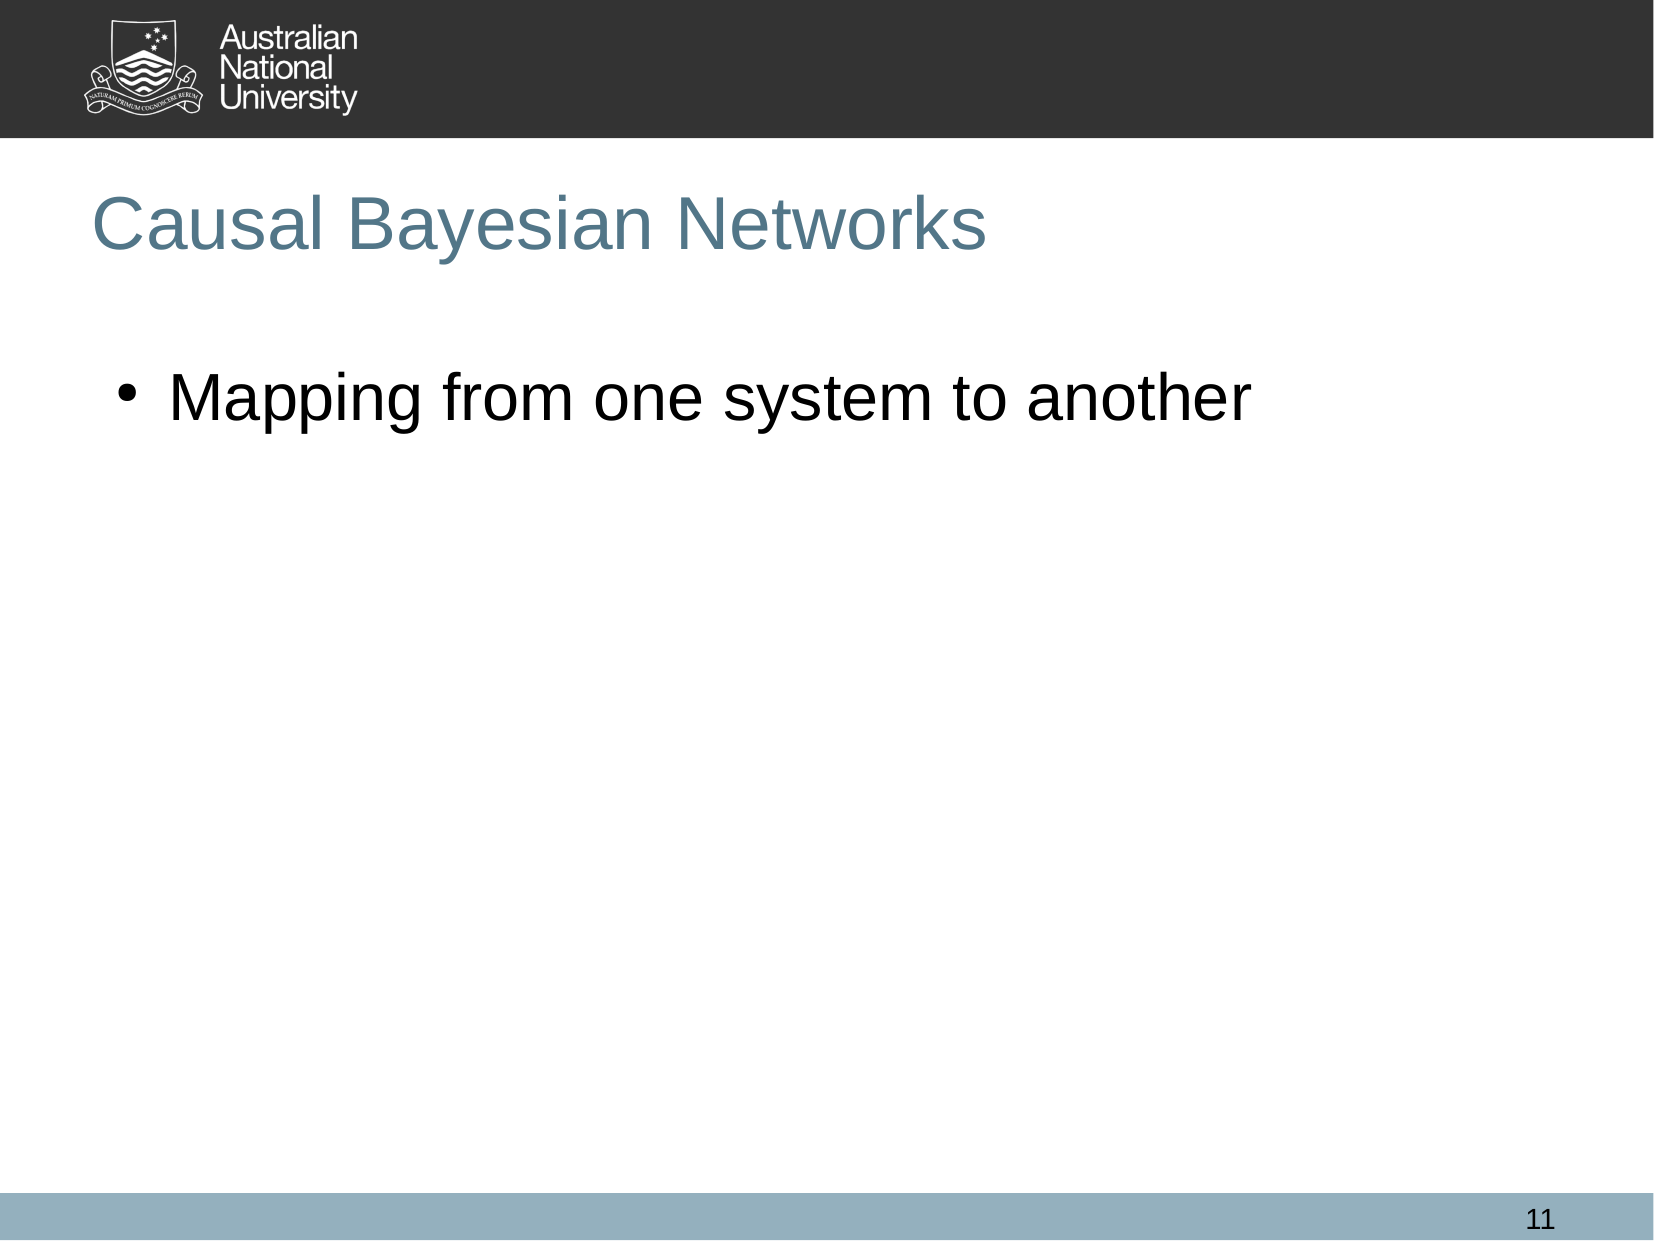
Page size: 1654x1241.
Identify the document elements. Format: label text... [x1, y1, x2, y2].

title Causal Bayesian Networks [76, 125, 1427, 313]
picture [84, 20, 358, 116]
slide_number <number> [1464, 1193, 1571, 1233]
title [84, 138, 1573, 345]
list Mapping from one system to another [82, 346, 1571, 1108]
